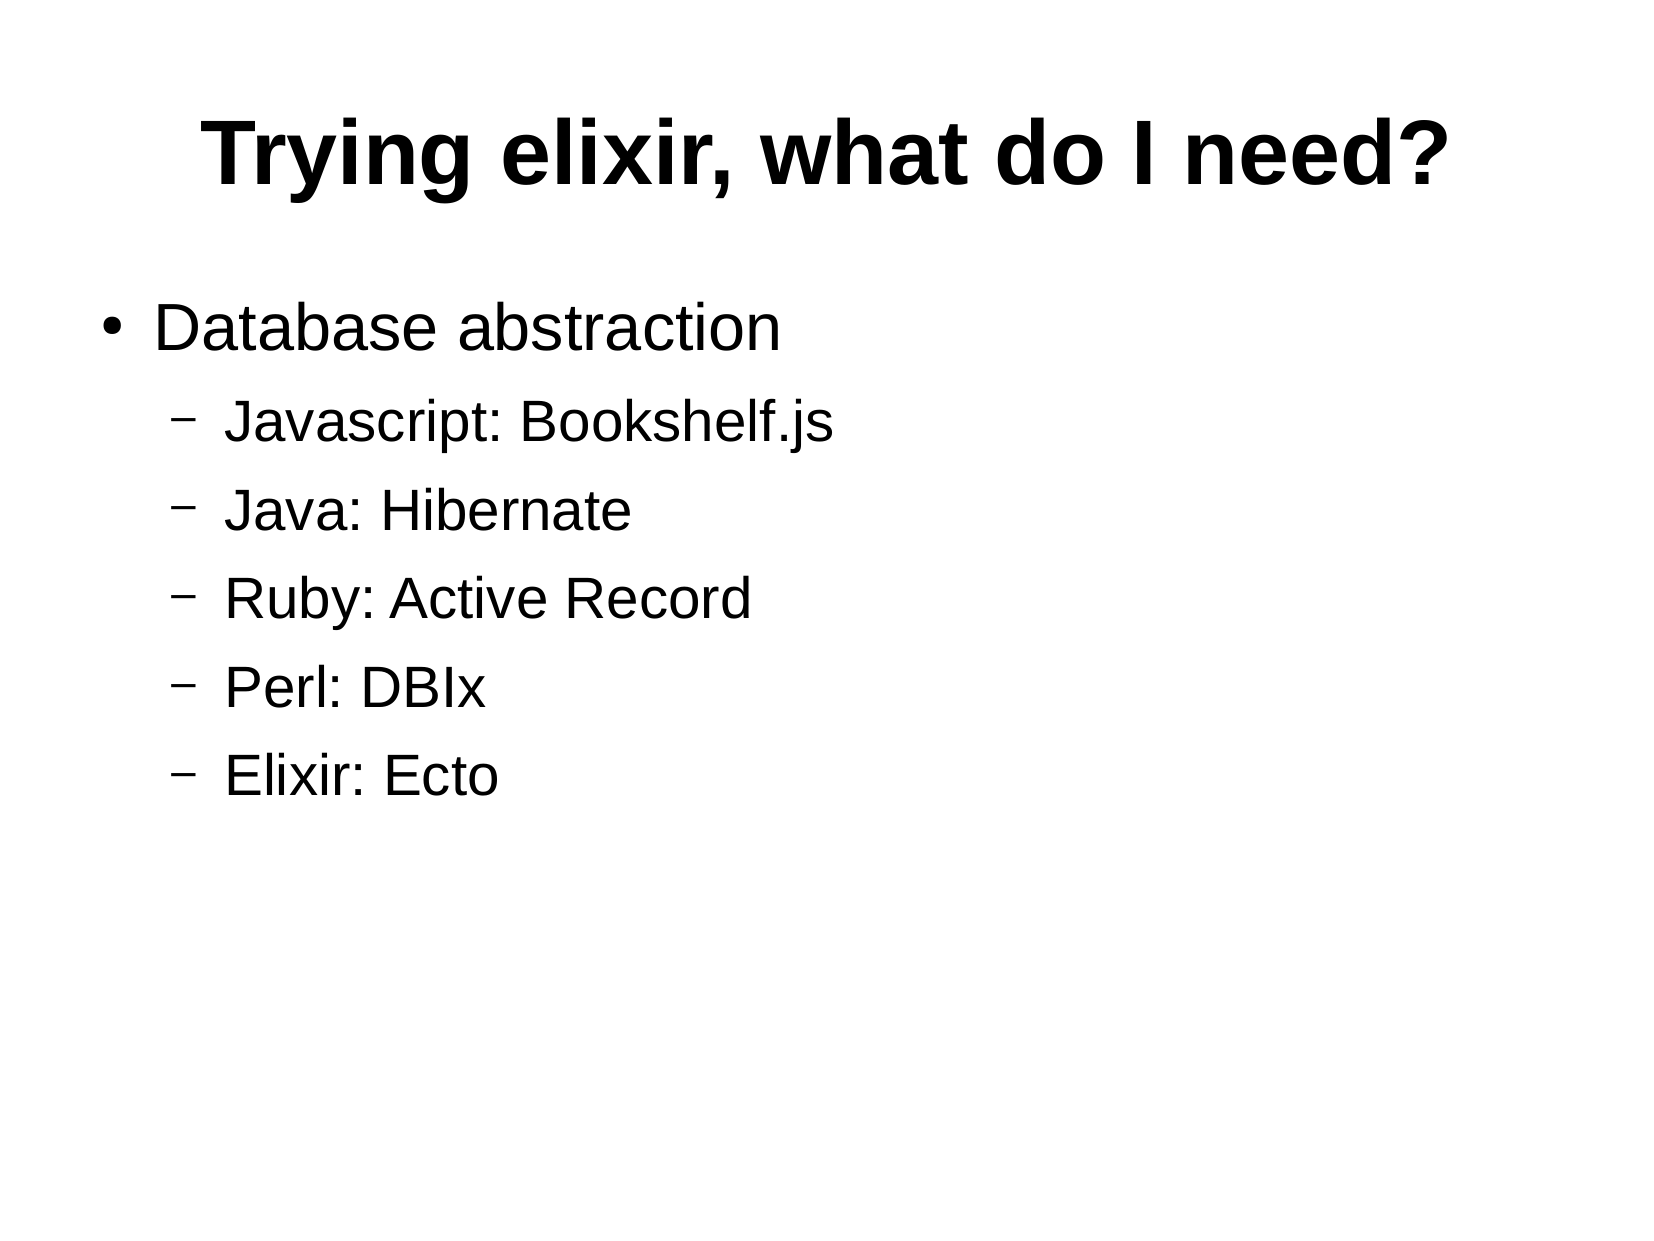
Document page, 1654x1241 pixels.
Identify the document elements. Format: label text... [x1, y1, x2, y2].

list Database abstraction Javascript: Bookshelf.js Java: Hibernate Ruby: Active Record Perl: DBIx Elixir: Ecto [82, 290, 1571, 1010]
title Trying elixir, what do I need? [82, 49, 1571, 257]
